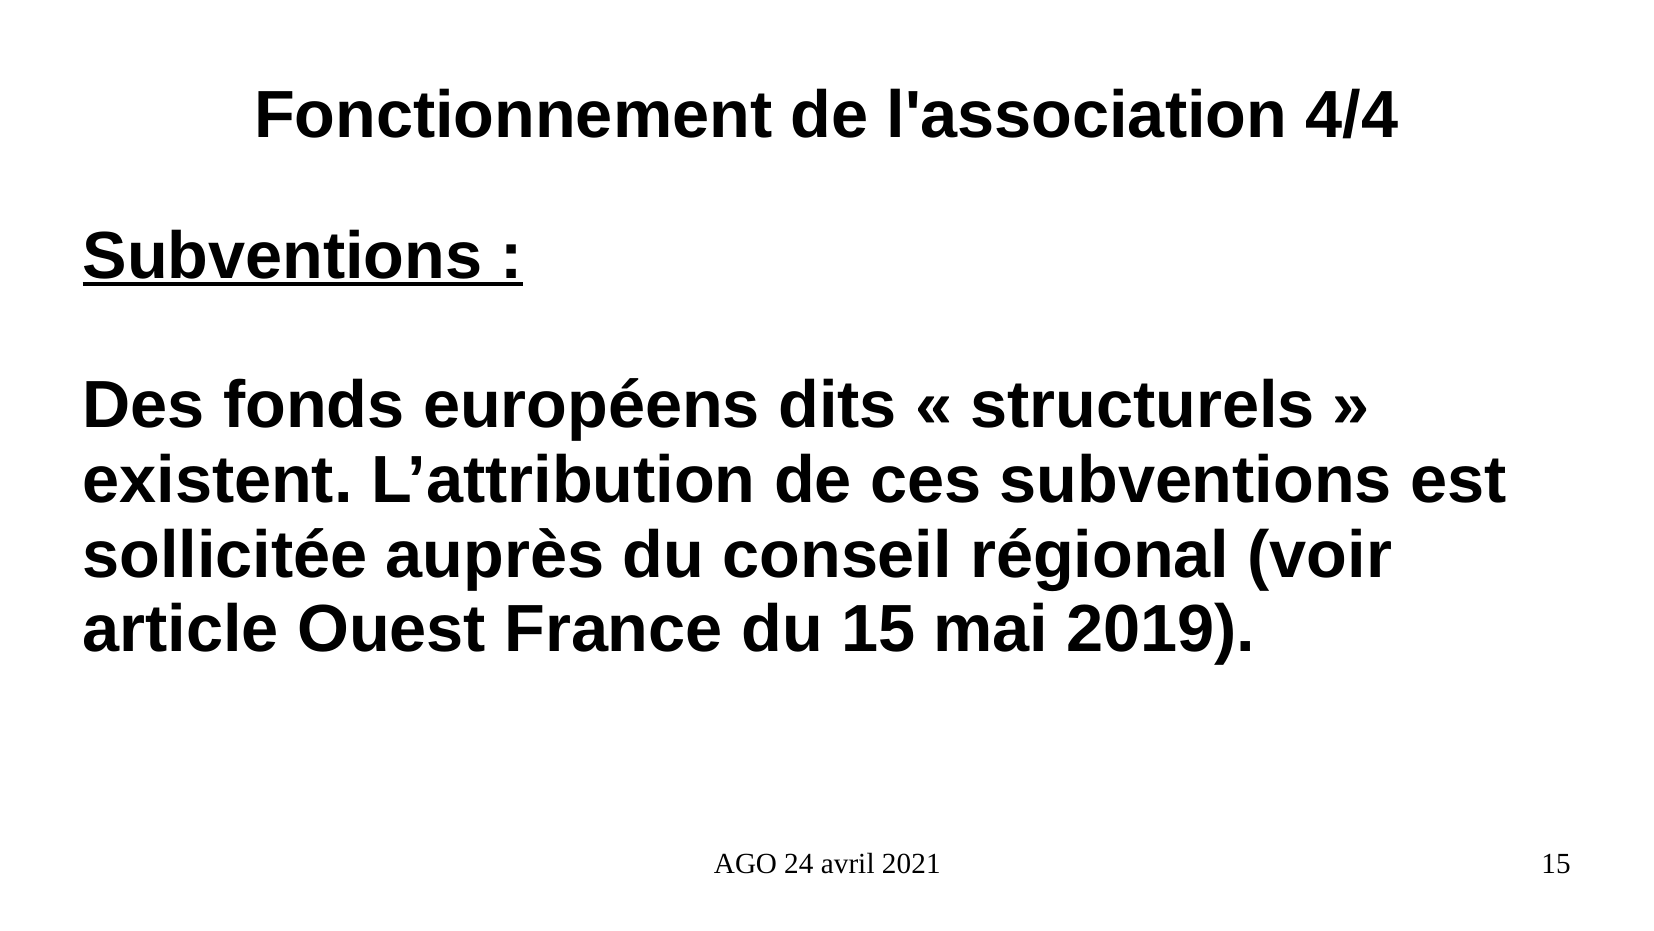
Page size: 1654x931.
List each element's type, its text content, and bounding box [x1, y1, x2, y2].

list Subventions : Des fonds européens dits « structurels » existent. L’attribution de ces subventions est sollicitée auprès du conseil régional (voir article Ouest France du 15 mai 2019). [82, 217, 1571, 758]
title Fonctionnement de l'association 4/4 [82, 37, 1571, 193]
